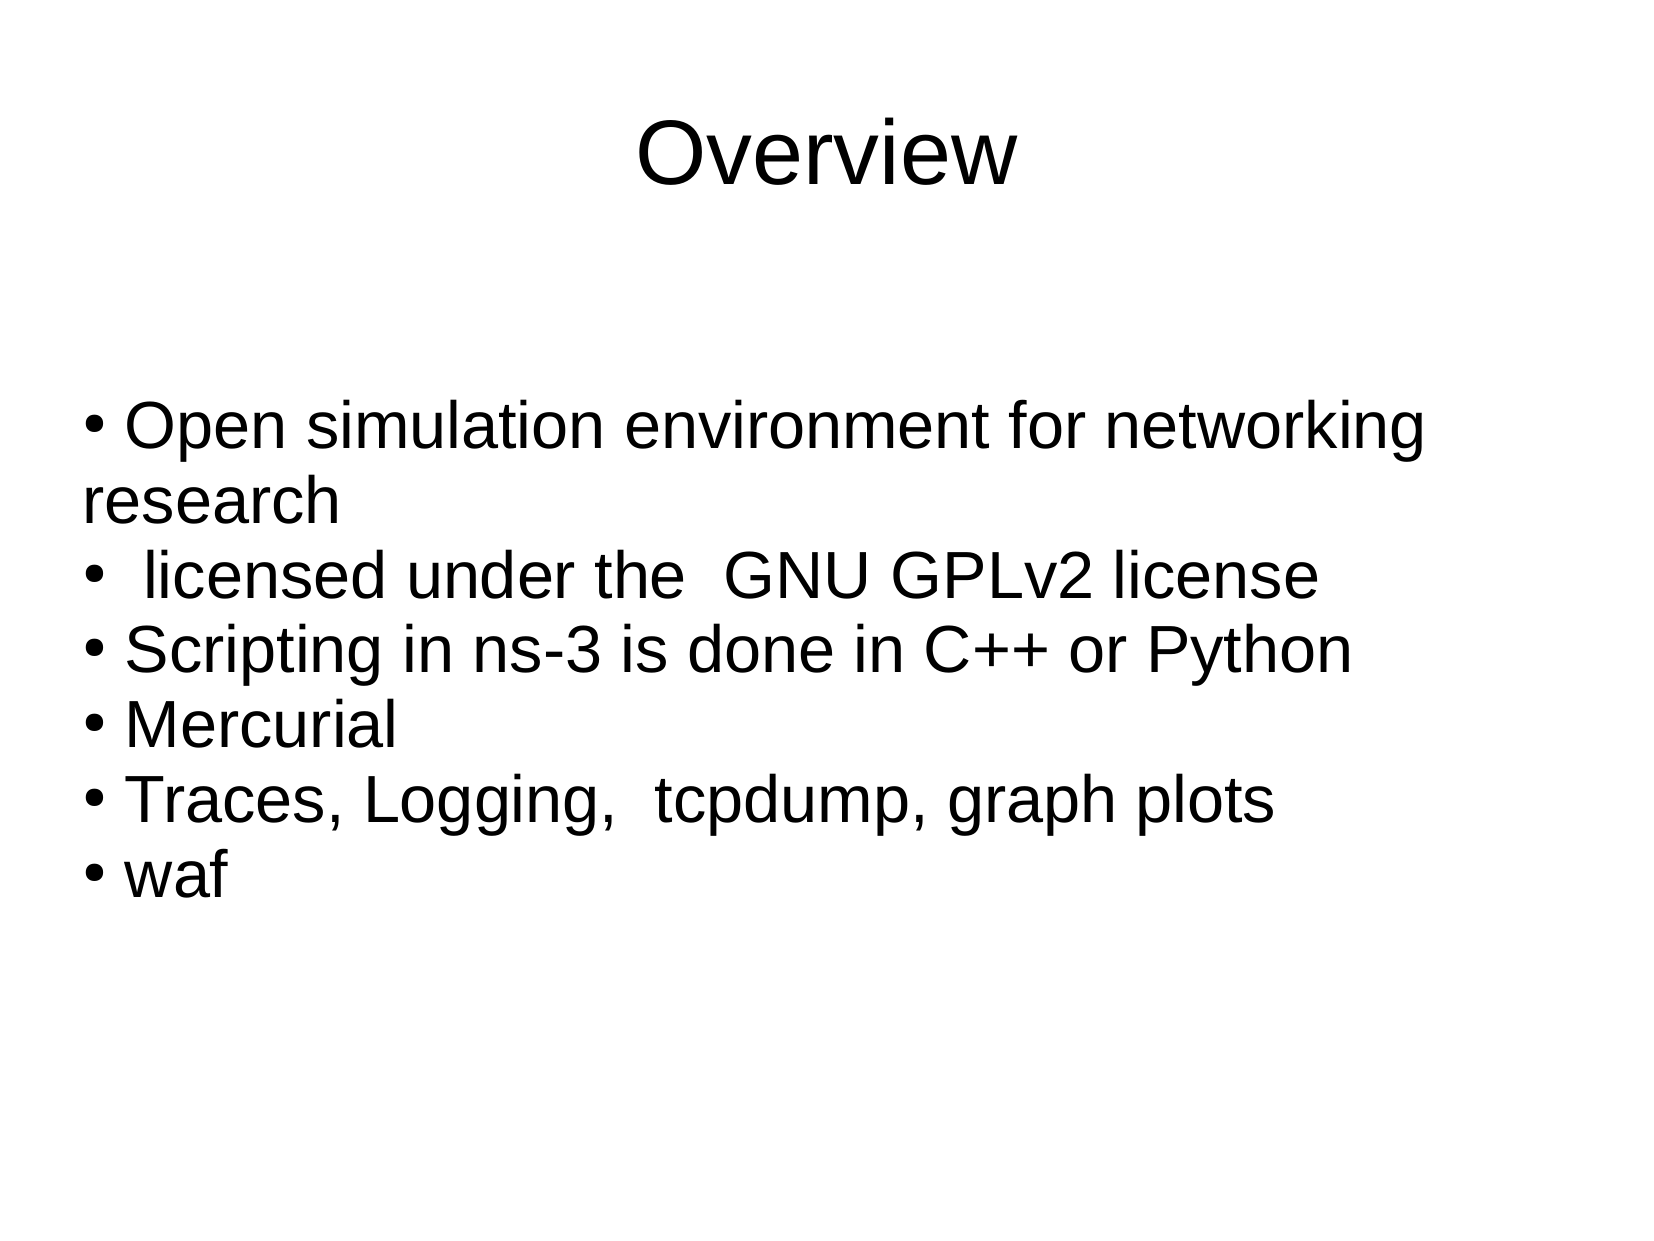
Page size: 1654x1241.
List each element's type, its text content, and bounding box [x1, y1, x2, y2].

subtitle Open simulation environment for networking research licensed under the GNU GPLv2 license Scripting in ns-3 is done in C++ or Python Mercurial Traces, Logging, tcpdump, graph plots waf [82, 290, 1538, 1010]
title Overview [82, 49, 1571, 257]
